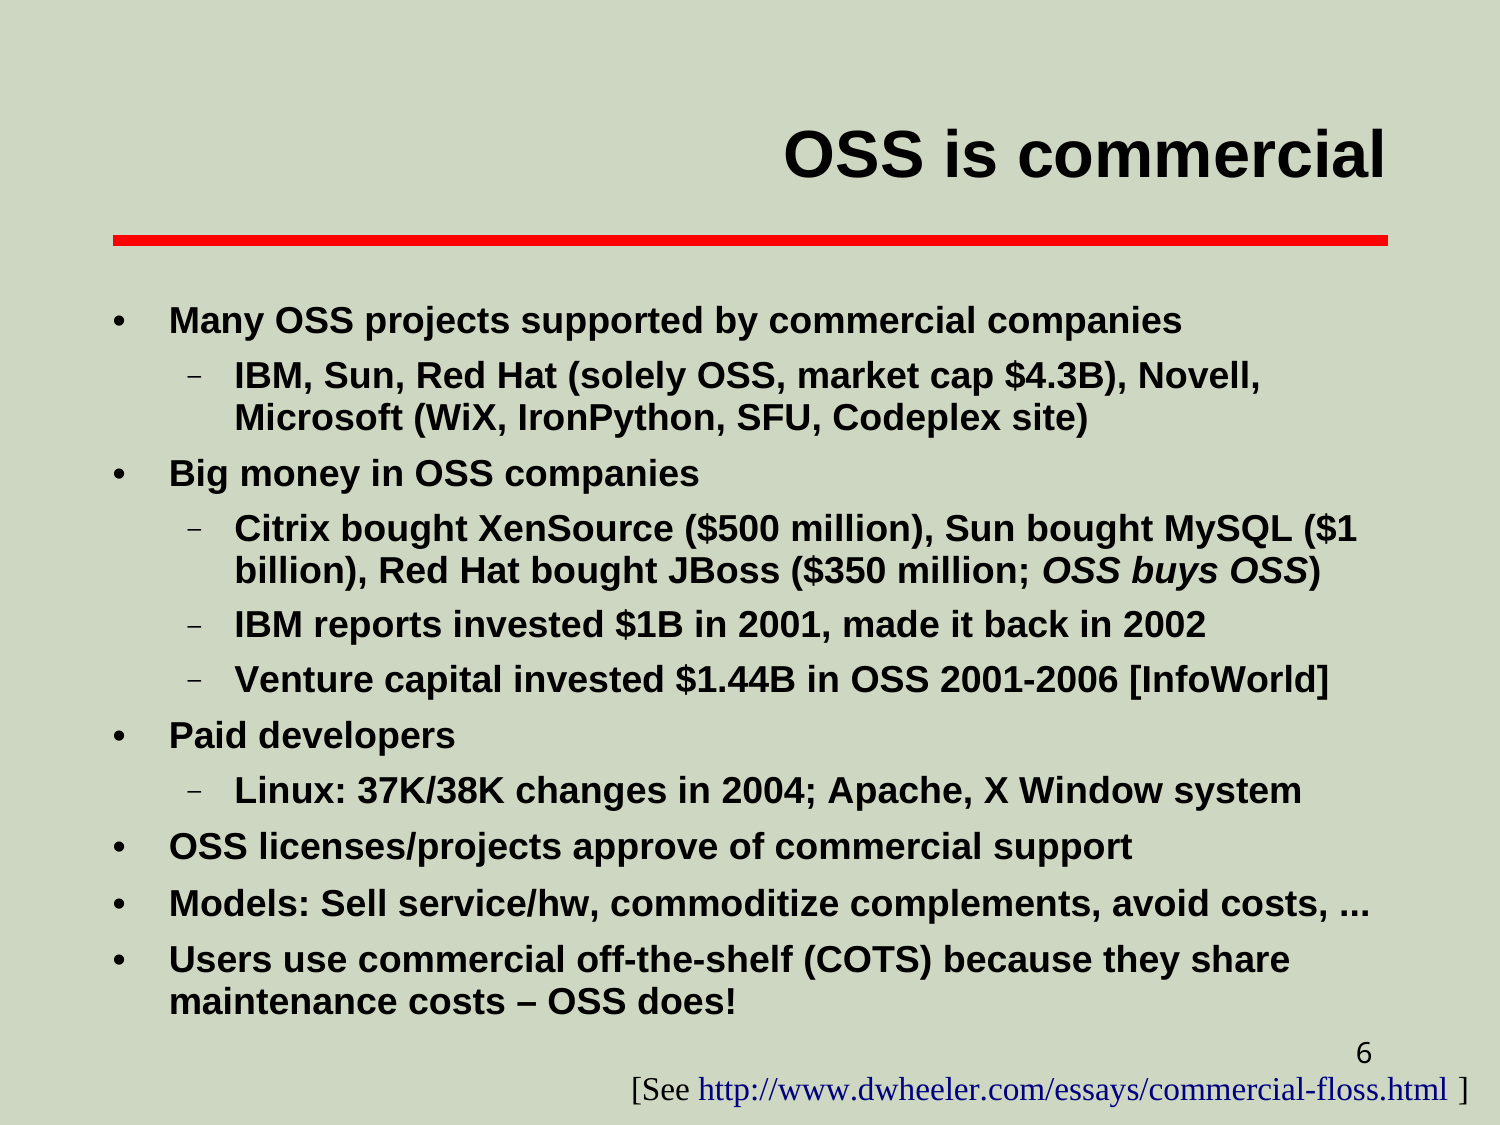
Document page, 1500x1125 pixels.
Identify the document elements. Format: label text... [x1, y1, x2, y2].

text_box [See http://www.dwheeler.com/essays/commercial-floss.html ] [599, 1069, 1500, 1108]
title OSS is commercial [337, 93, 1388, 217]
list Many OSS projects supported by commercial companies IBM, Sun, Red Hat (solely OSS, market cap $4.3B), Novell, Microsoft (WiX, IronPython, SFU, Codeplex site) Big money in OSS companies Citrix bought XenSource ($500 million), Sun bought MySQL ($1 billion), Red Hat bought JBoss ($350 million; OSS buys OSS) IBM reports invested $1B in 2001, made it back in 2002 Venture capital invested $1.44B in OSS 2001-2006 [InfoWorld] Paid developers Linux: 37K/38K changes in 2004; Apache, X Window system OSS licenses/projects approve of commercial support Models: Sell service/hw, commoditize complements, avoid costs, ... Users use commercial off-the-shelf (COTS) because they share maintenance costs – OSS does! [112, 299, 1388, 1041]
